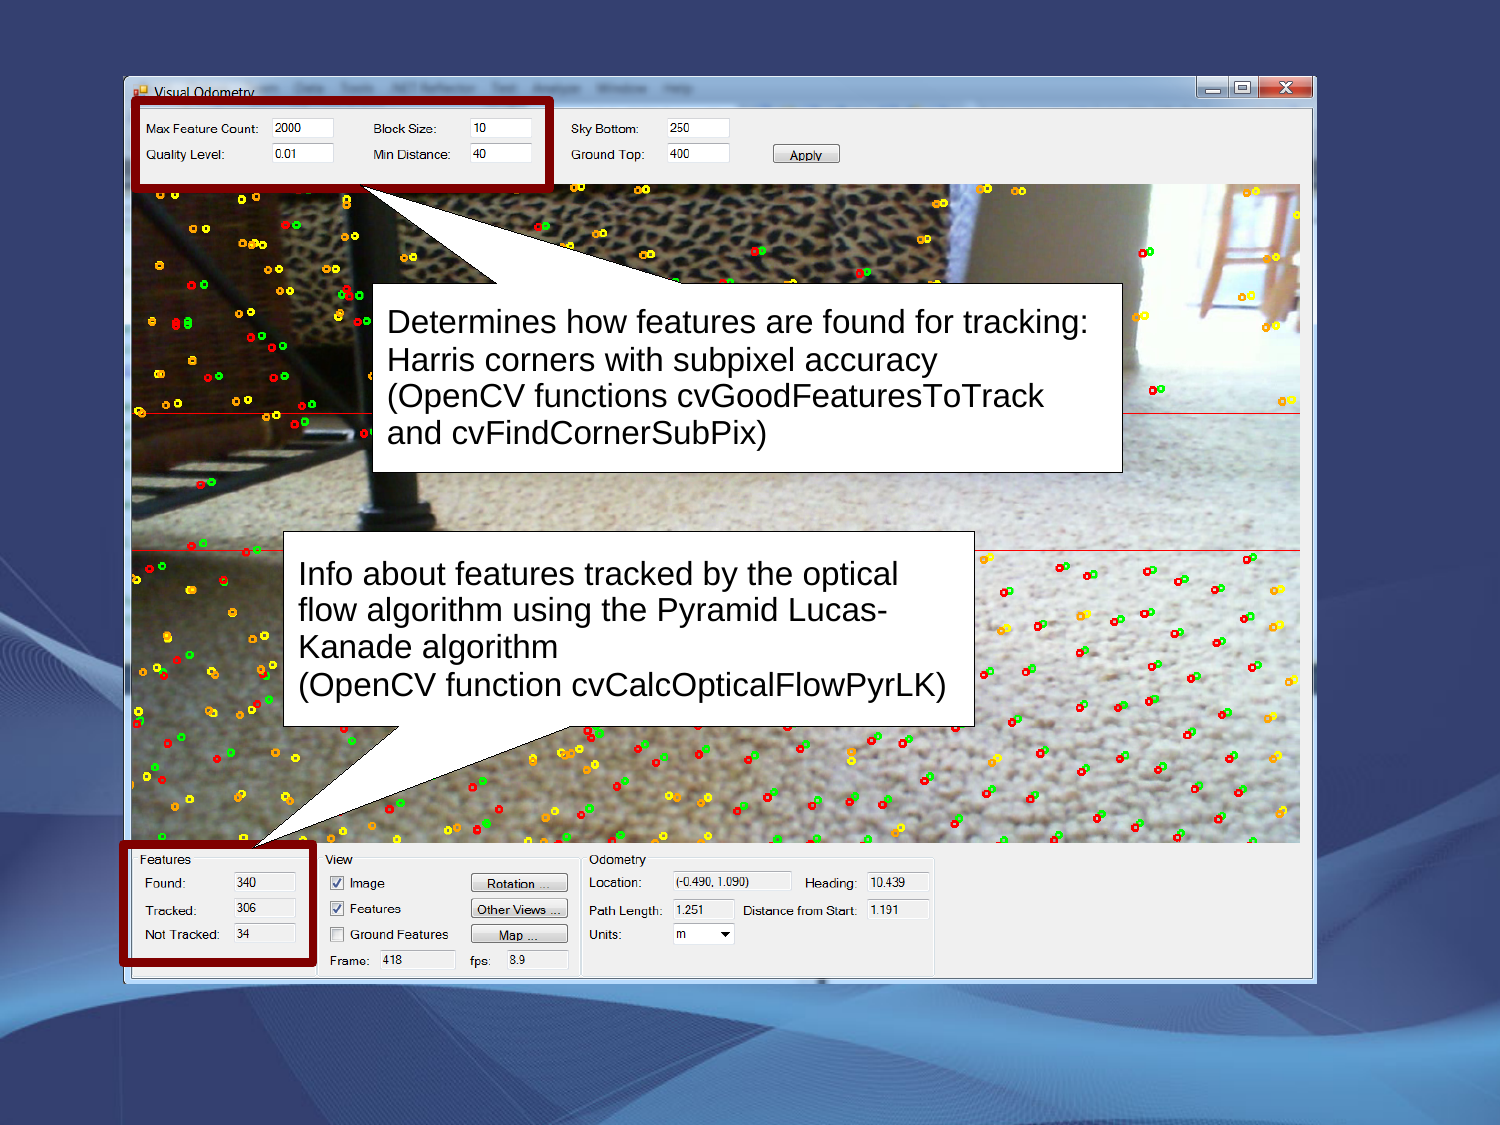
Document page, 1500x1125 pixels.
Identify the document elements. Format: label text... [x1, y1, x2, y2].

text_box Info about features tracked by the optical flow algorithm using the Pyramid Lucas-Kanade algorithm (OpenCV function cvCalcOpticalFlowPyrLK) [252, 531, 975, 849]
text_box Determines how features are found for tracking: Harris corners with subpixel accuracy (OpenCV functions cvGoodFeaturesToTrack and cvFindCornerSubPix) [360, 184, 1123, 473]
picture [0, 0, 1500, 1125]
